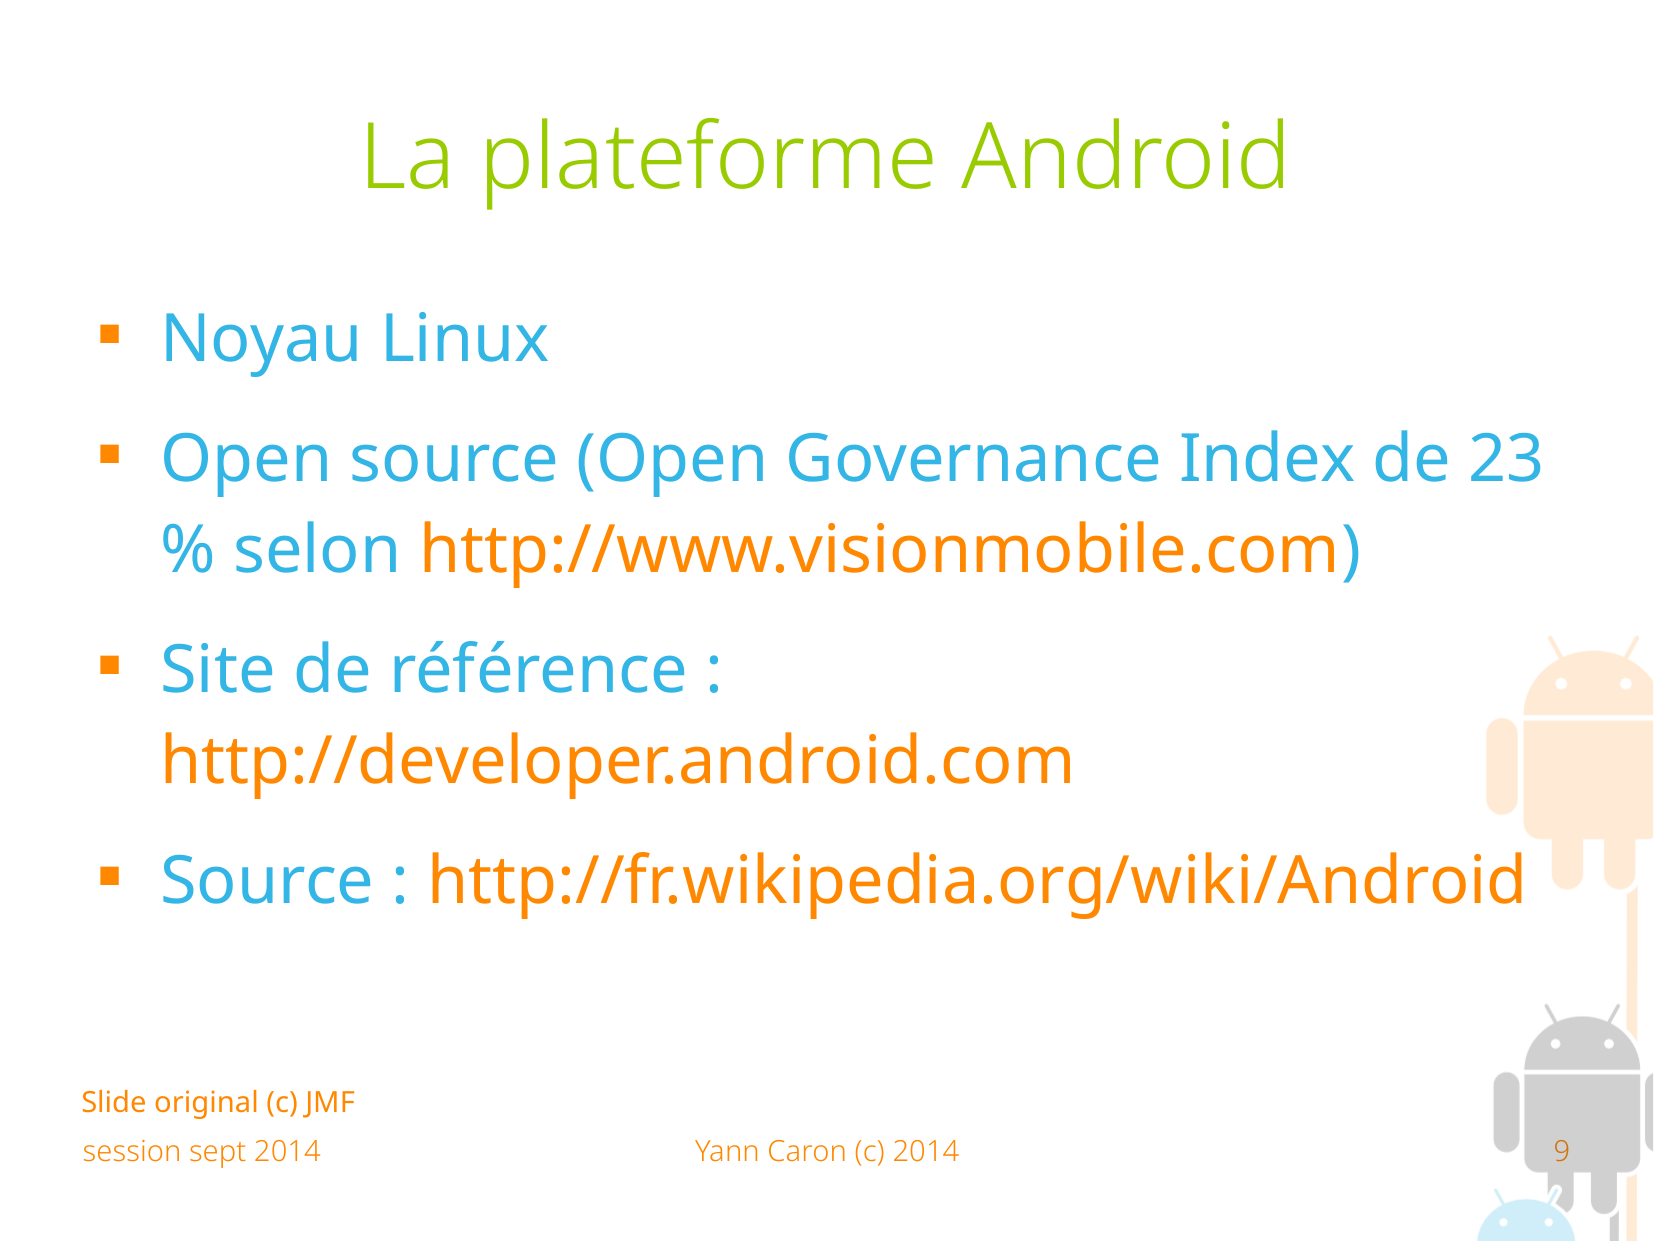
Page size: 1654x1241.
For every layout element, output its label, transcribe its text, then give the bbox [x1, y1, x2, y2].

title La plateforme Android [82, 49, 1571, 257]
list Noyau Linux Open source (Open Governance Index de 23 % selon http://www.visionmobile.com) Site de référence : http://developer.android.com Source : http://fr.wikipedia.org/wiki/Android [82, 290, 1571, 1010]
text_box Slide original (c) JMF [66, 1073, 379, 1123]
picture [240, 423, 1654, 1241]
